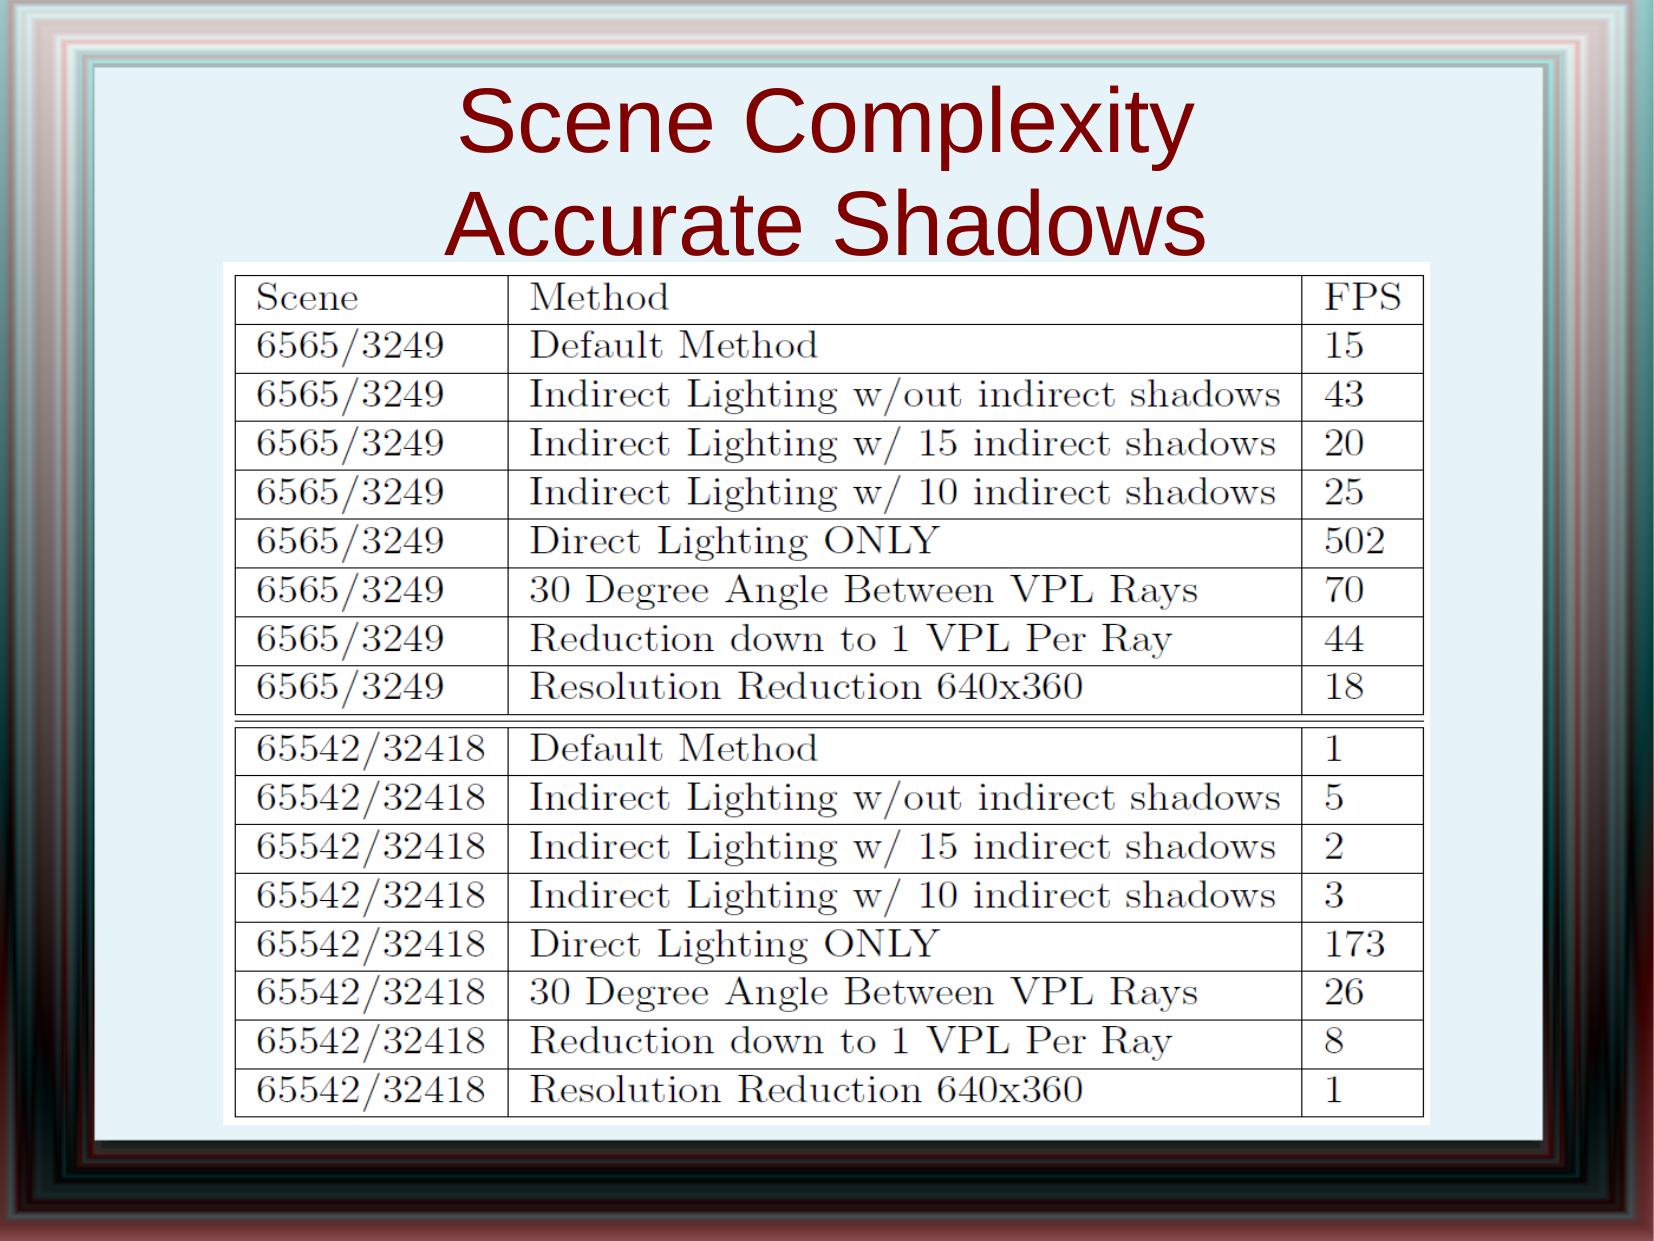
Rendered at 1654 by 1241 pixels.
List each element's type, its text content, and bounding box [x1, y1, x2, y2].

title Scene Complexity Accurate Shadows [118, 69, 1536, 276]
picture [0, 0, 1654, 1241]
